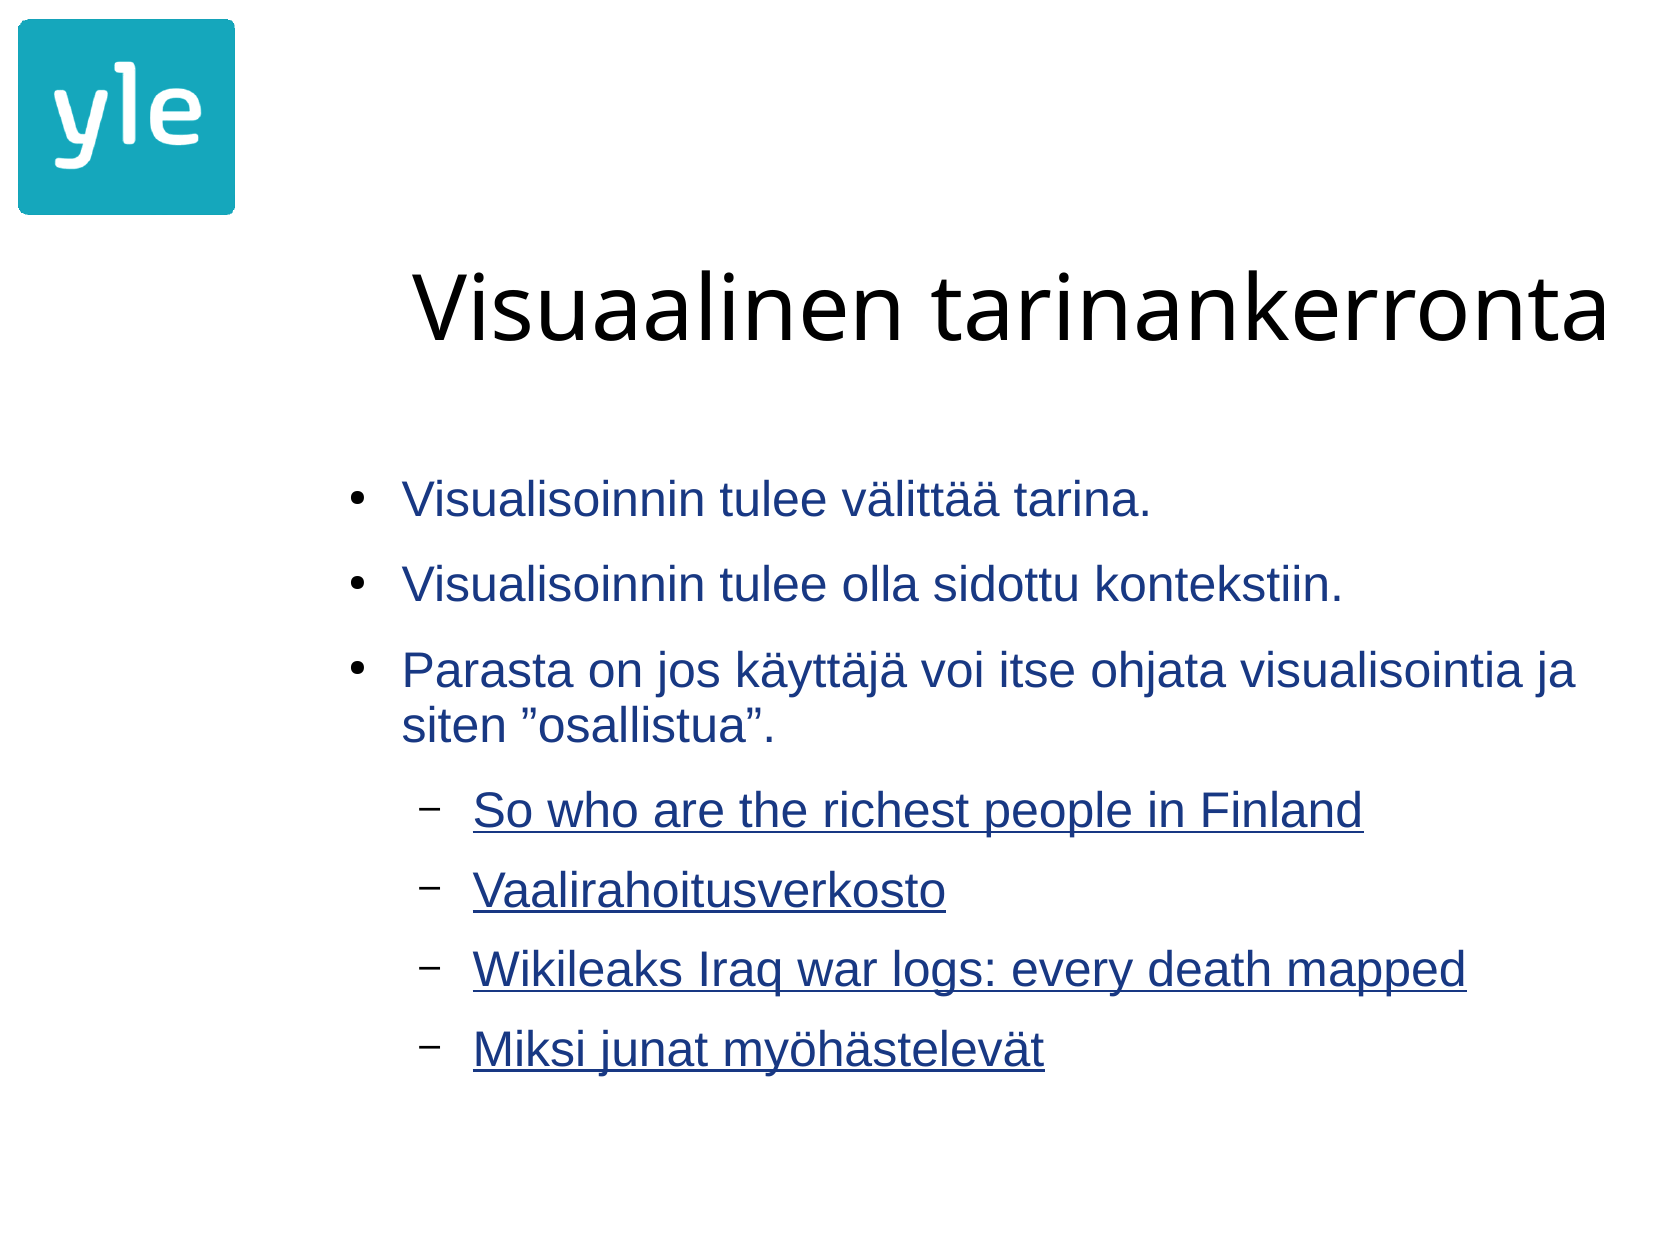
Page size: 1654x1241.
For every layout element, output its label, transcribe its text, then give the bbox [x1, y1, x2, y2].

title Visuaalinen tarinankerronta [351, 203, 1654, 408]
picture [18, 19, 235, 215]
list Visualisoinnin tulee välittää tarina. Visualisoinnin tulee olla sidottu kontekstiin. Parasta on jos käyttäjä voi itse ohjata visualisointia ja siten ”osallistua”. So who are the richest people in Finland Vaalirahoitusverkosto Wikileaks Iraq war logs: every death mapped Miksi junat myöhästelevät [330, 385, 1627, 1117]
